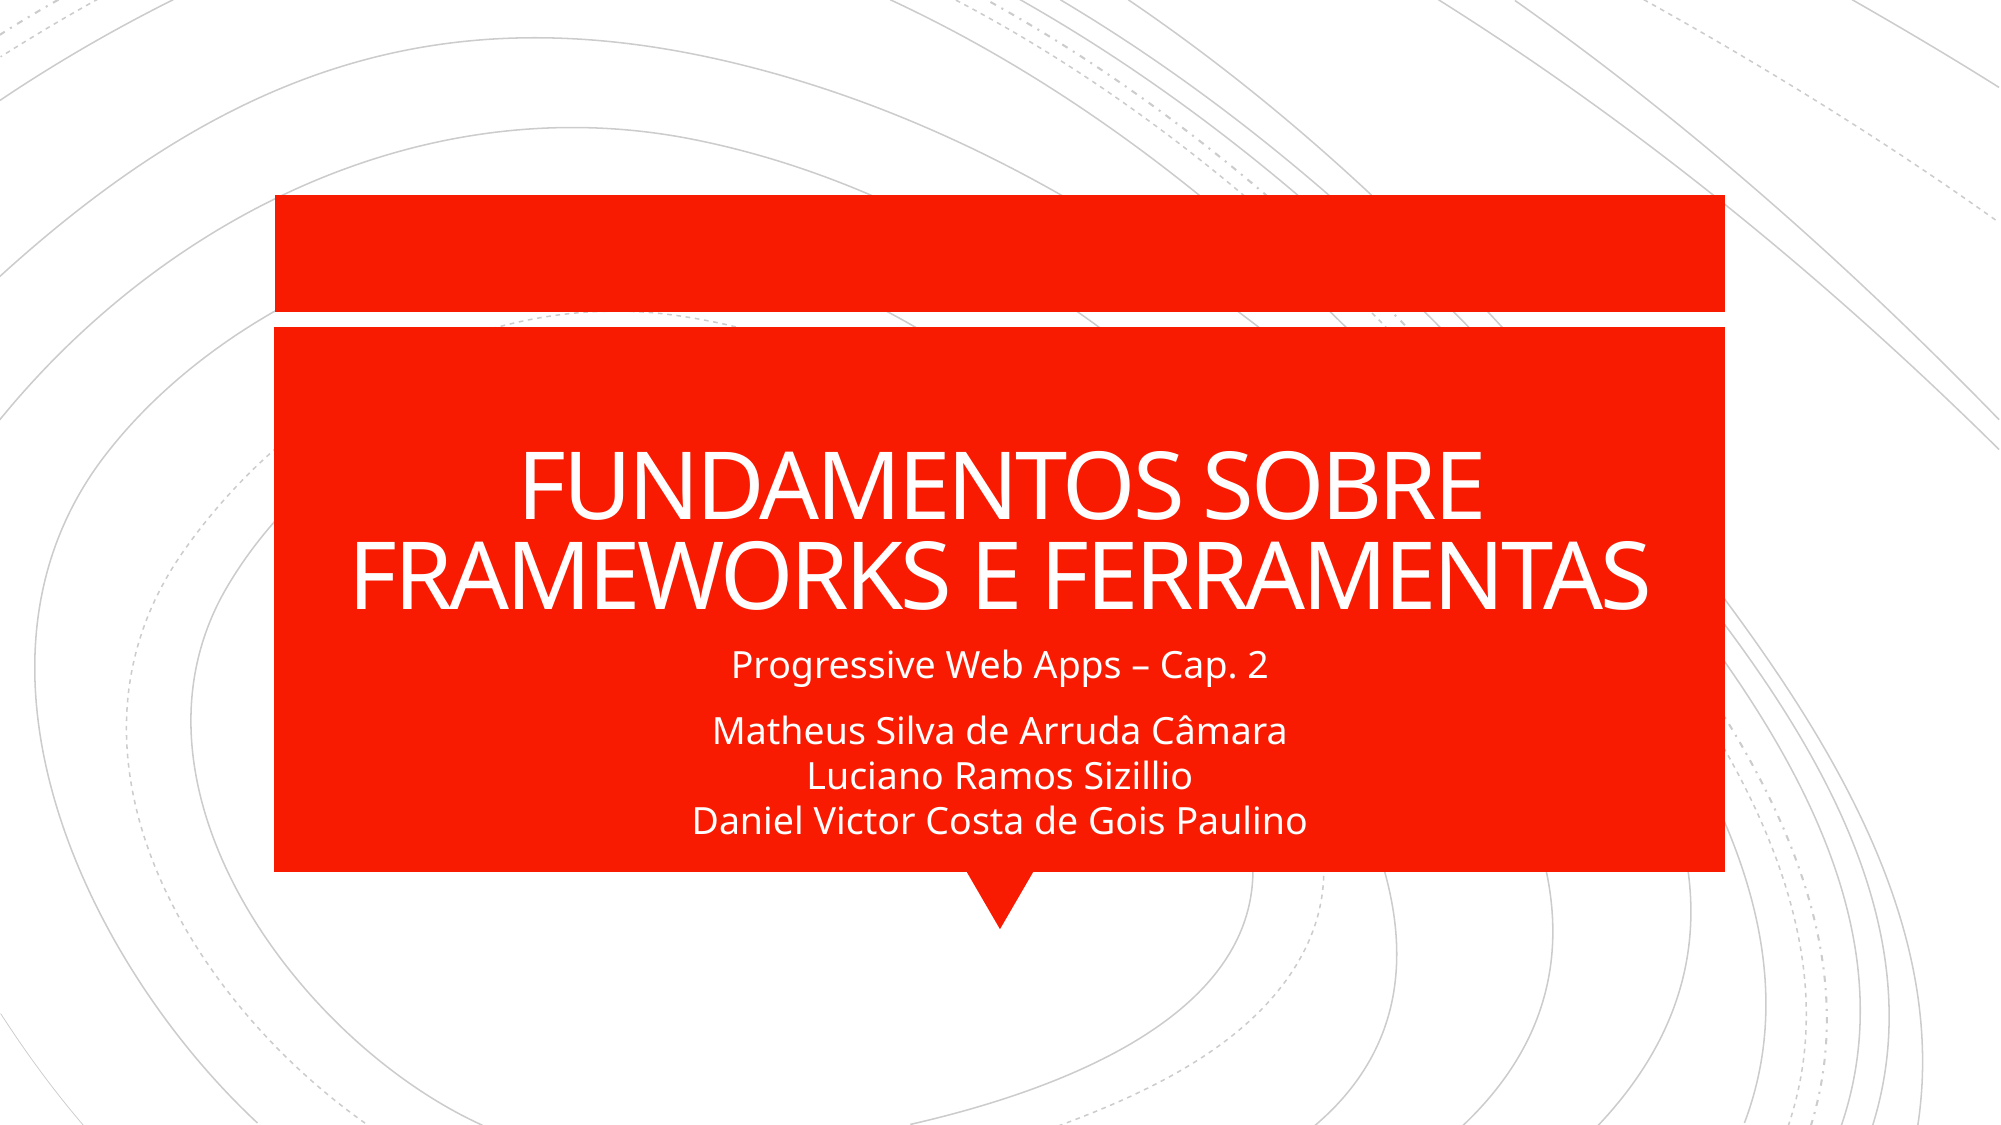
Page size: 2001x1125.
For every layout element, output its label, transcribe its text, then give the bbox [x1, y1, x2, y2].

title FUNDAMENTOS SOBRE FRAMEWORKS E FERRAMENTAS [288, 340, 1713, 628]
subtitle Progressive Web Apps – Cap. 2 Matheus Silva de Arruda Câmara Luciano Ramos Sizillio Daniel Victor Costa de Gois Paulino [288, 640, 1712, 858]
